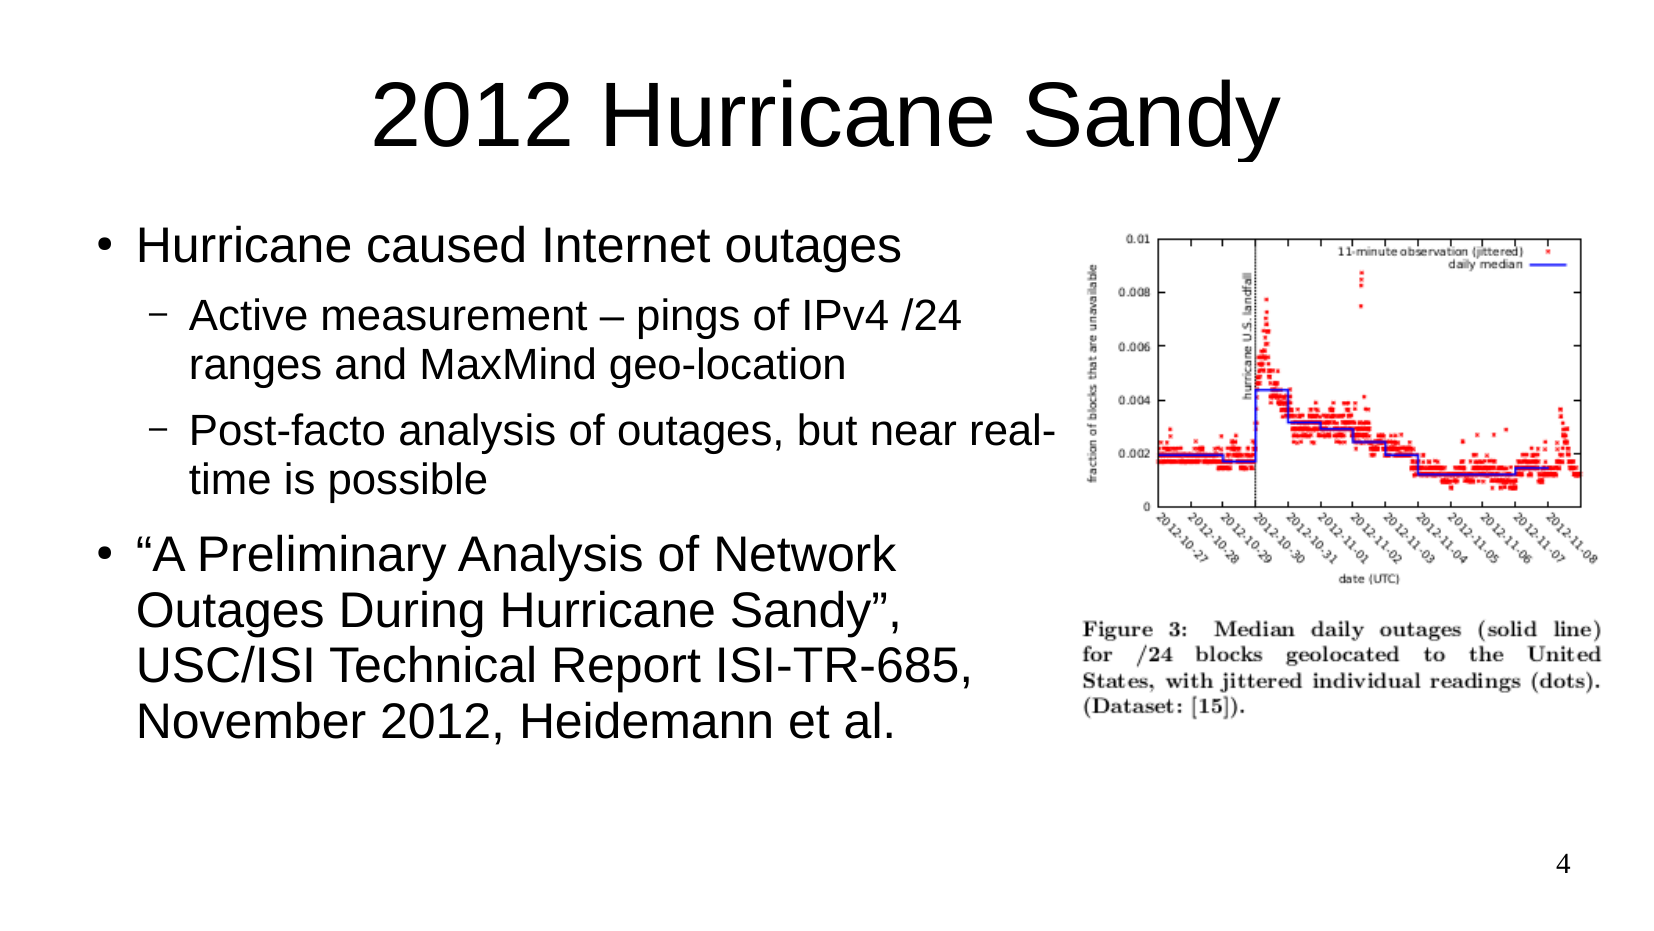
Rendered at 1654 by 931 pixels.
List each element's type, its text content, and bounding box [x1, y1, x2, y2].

picture [1045, 162, 1621, 732]
list Hurricane caused Internet outages Active measurement – pings of IPv4 /24 ranges and MaxMind geo-location Post-facto analysis of outages, but near real-time is possible “A Preliminary Analysis of Network Outages During Hurricane Sandy”, USC/ISI Technical Report ISI-TR-685, November 2012, Heidemann et al. [82, 217, 1063, 758]
title 2012 Hurricane Sandy [82, 37, 1571, 193]
